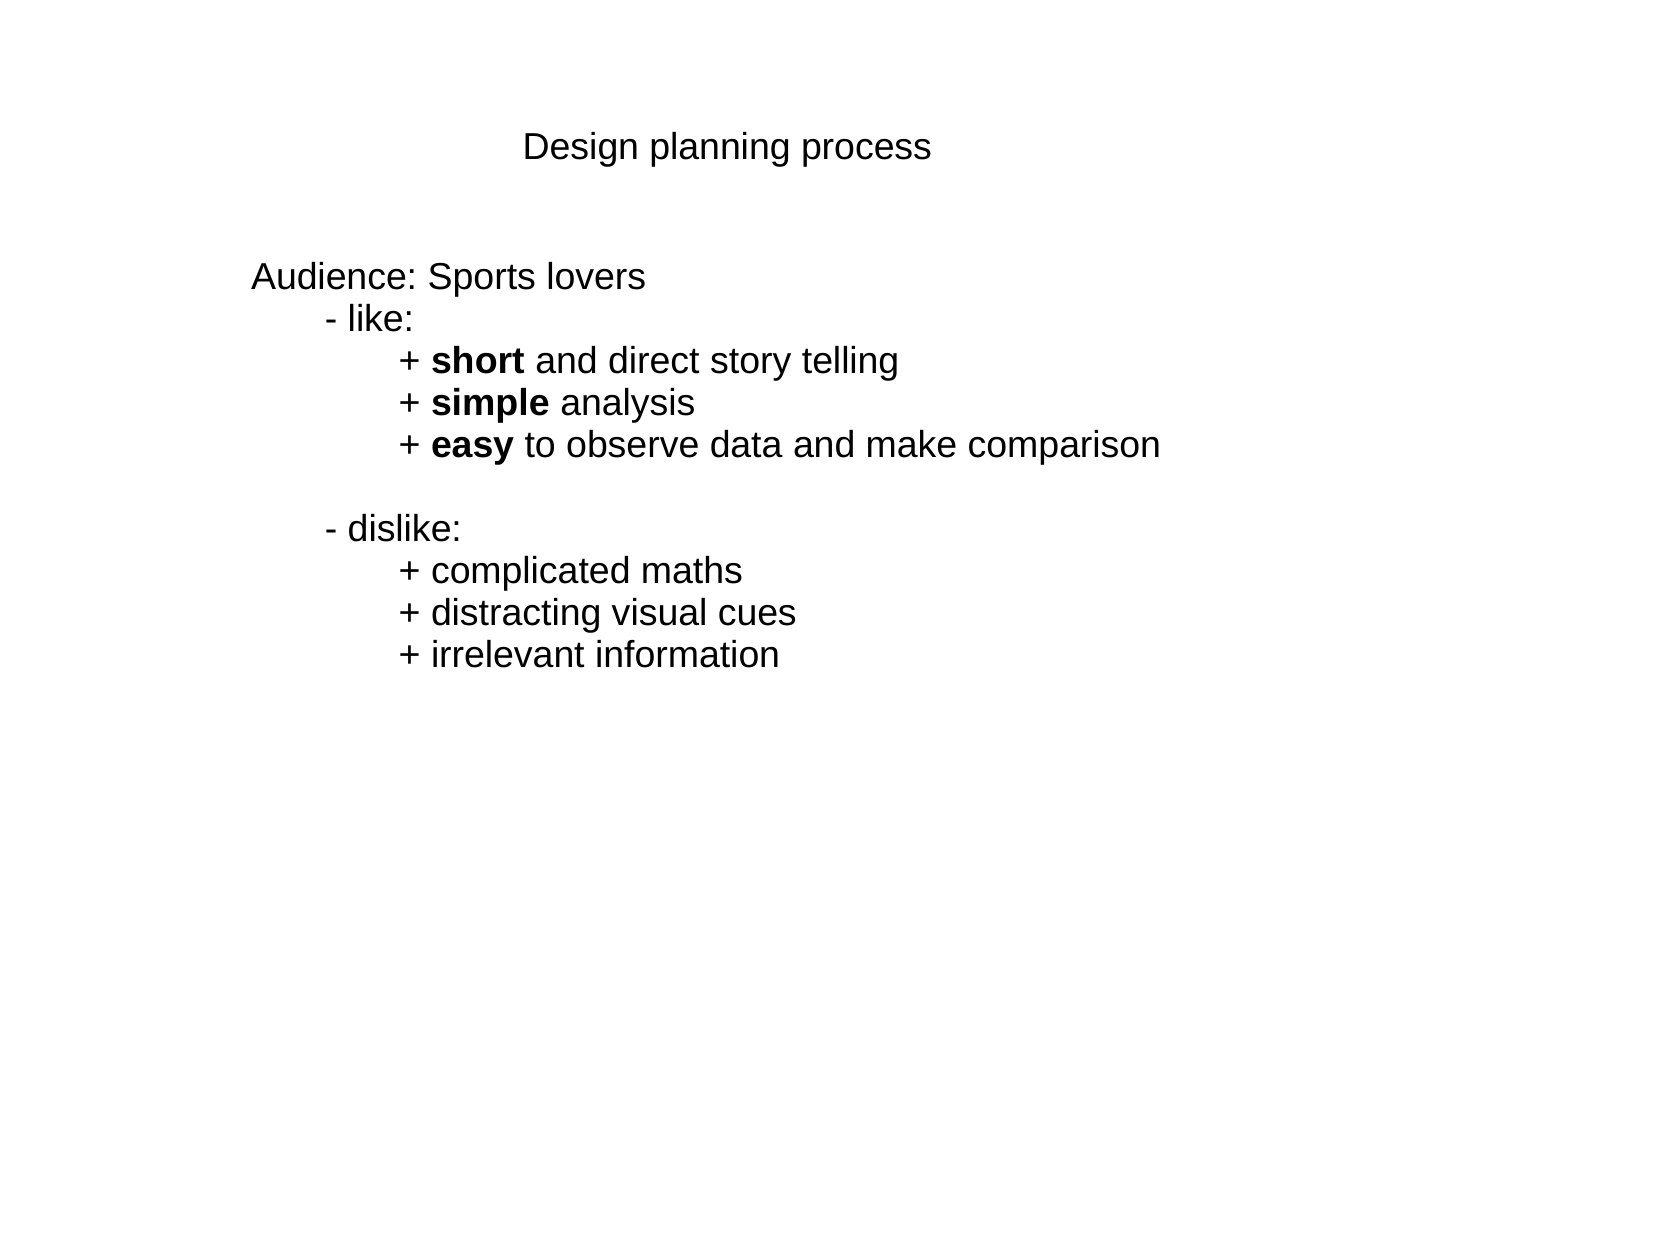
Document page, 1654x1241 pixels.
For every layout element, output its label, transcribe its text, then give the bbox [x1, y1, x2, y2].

text_box Design planning process [507, 118, 1158, 175]
text_box Audience: Sports lovers - like: + short and direct story telling + simple analysis + easy to observe data and make comparison - dislike: + complicated maths + distracting visual cues + irrelevant information [236, 248, 1430, 683]
